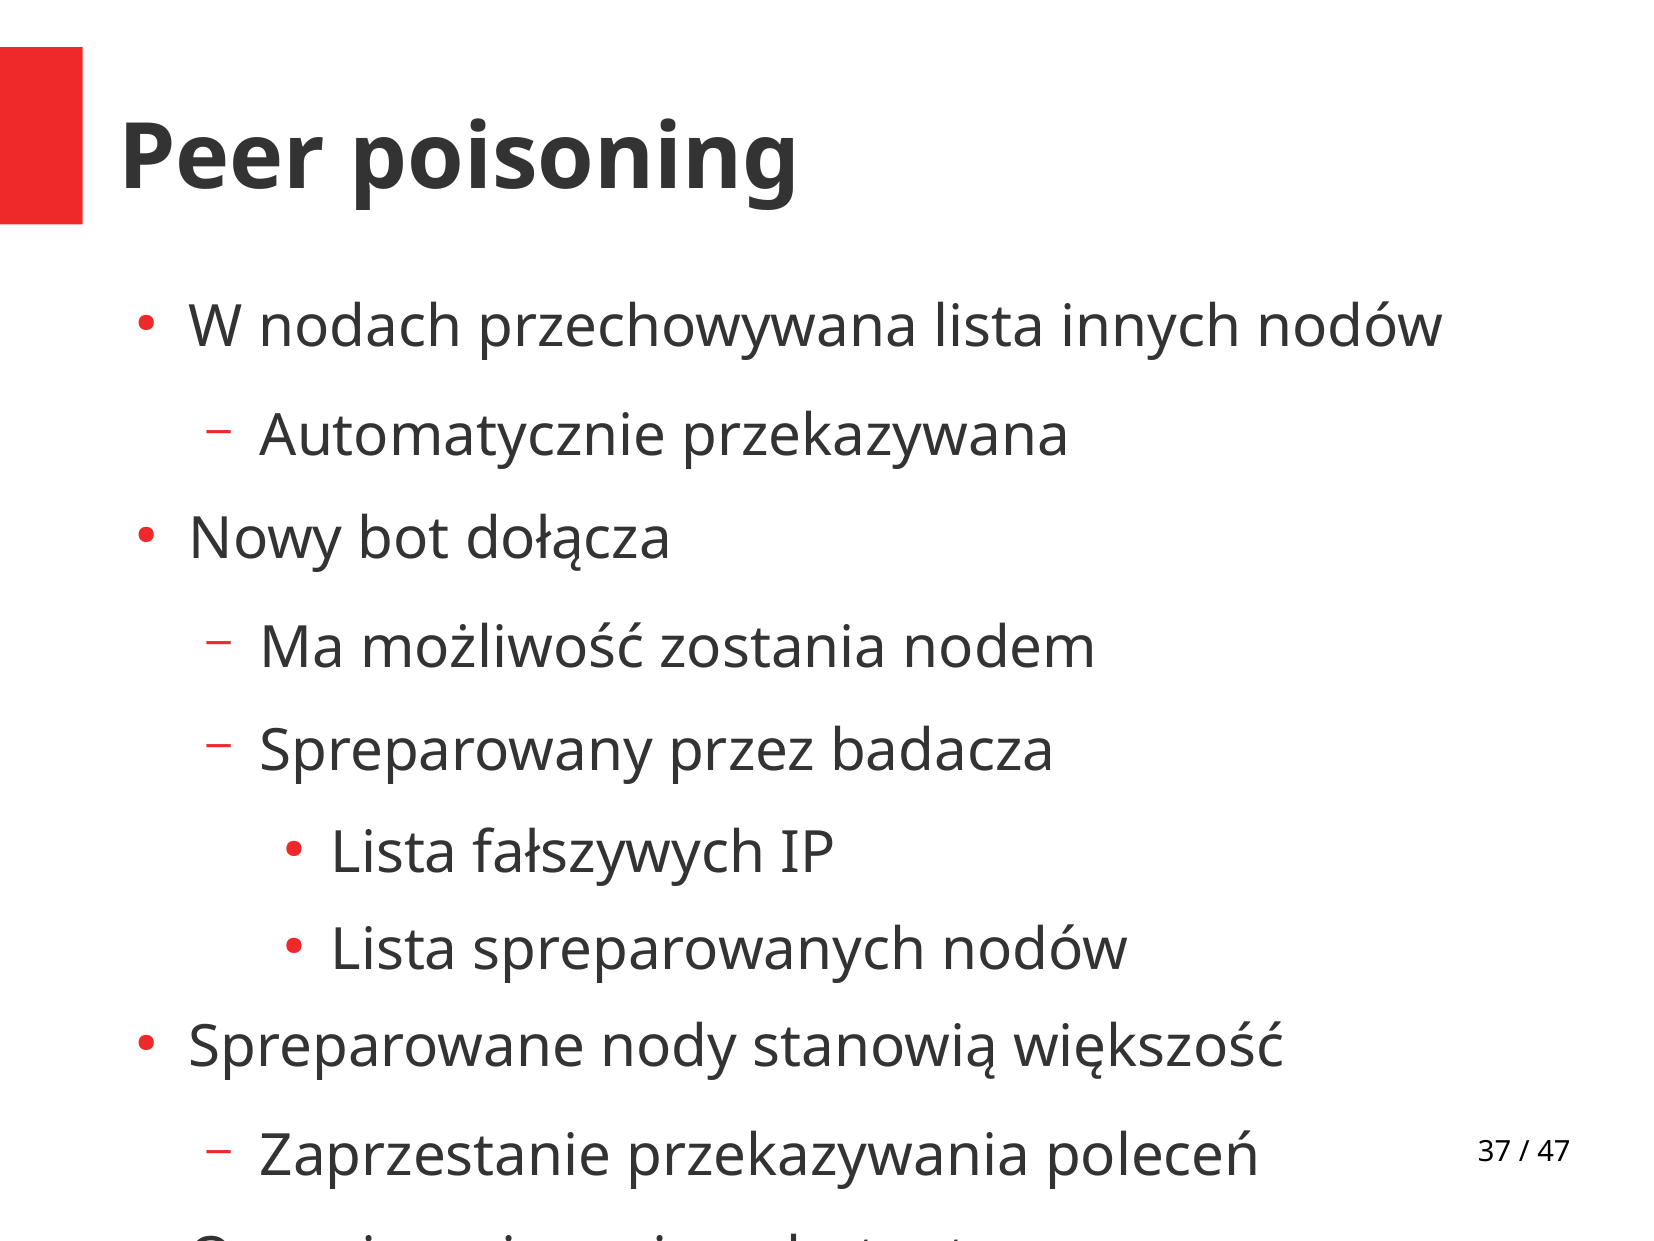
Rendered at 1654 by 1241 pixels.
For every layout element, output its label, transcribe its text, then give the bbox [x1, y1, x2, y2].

title Peer poisoning [118, 49, 1571, 257]
list W nodach przechowywana lista innych nodów Automatycznie przekazywana Nowy bot dołącza Ma możliwość zostania nodem Spreparowany przez badacza Lista fałszywych IP Lista spreparowanych nodów Spreparowane nody stanowią większość Zaprzestanie przekazywania poleceń Ograniczenie zasięgu botnetu [118, 284, 1536, 1004]
